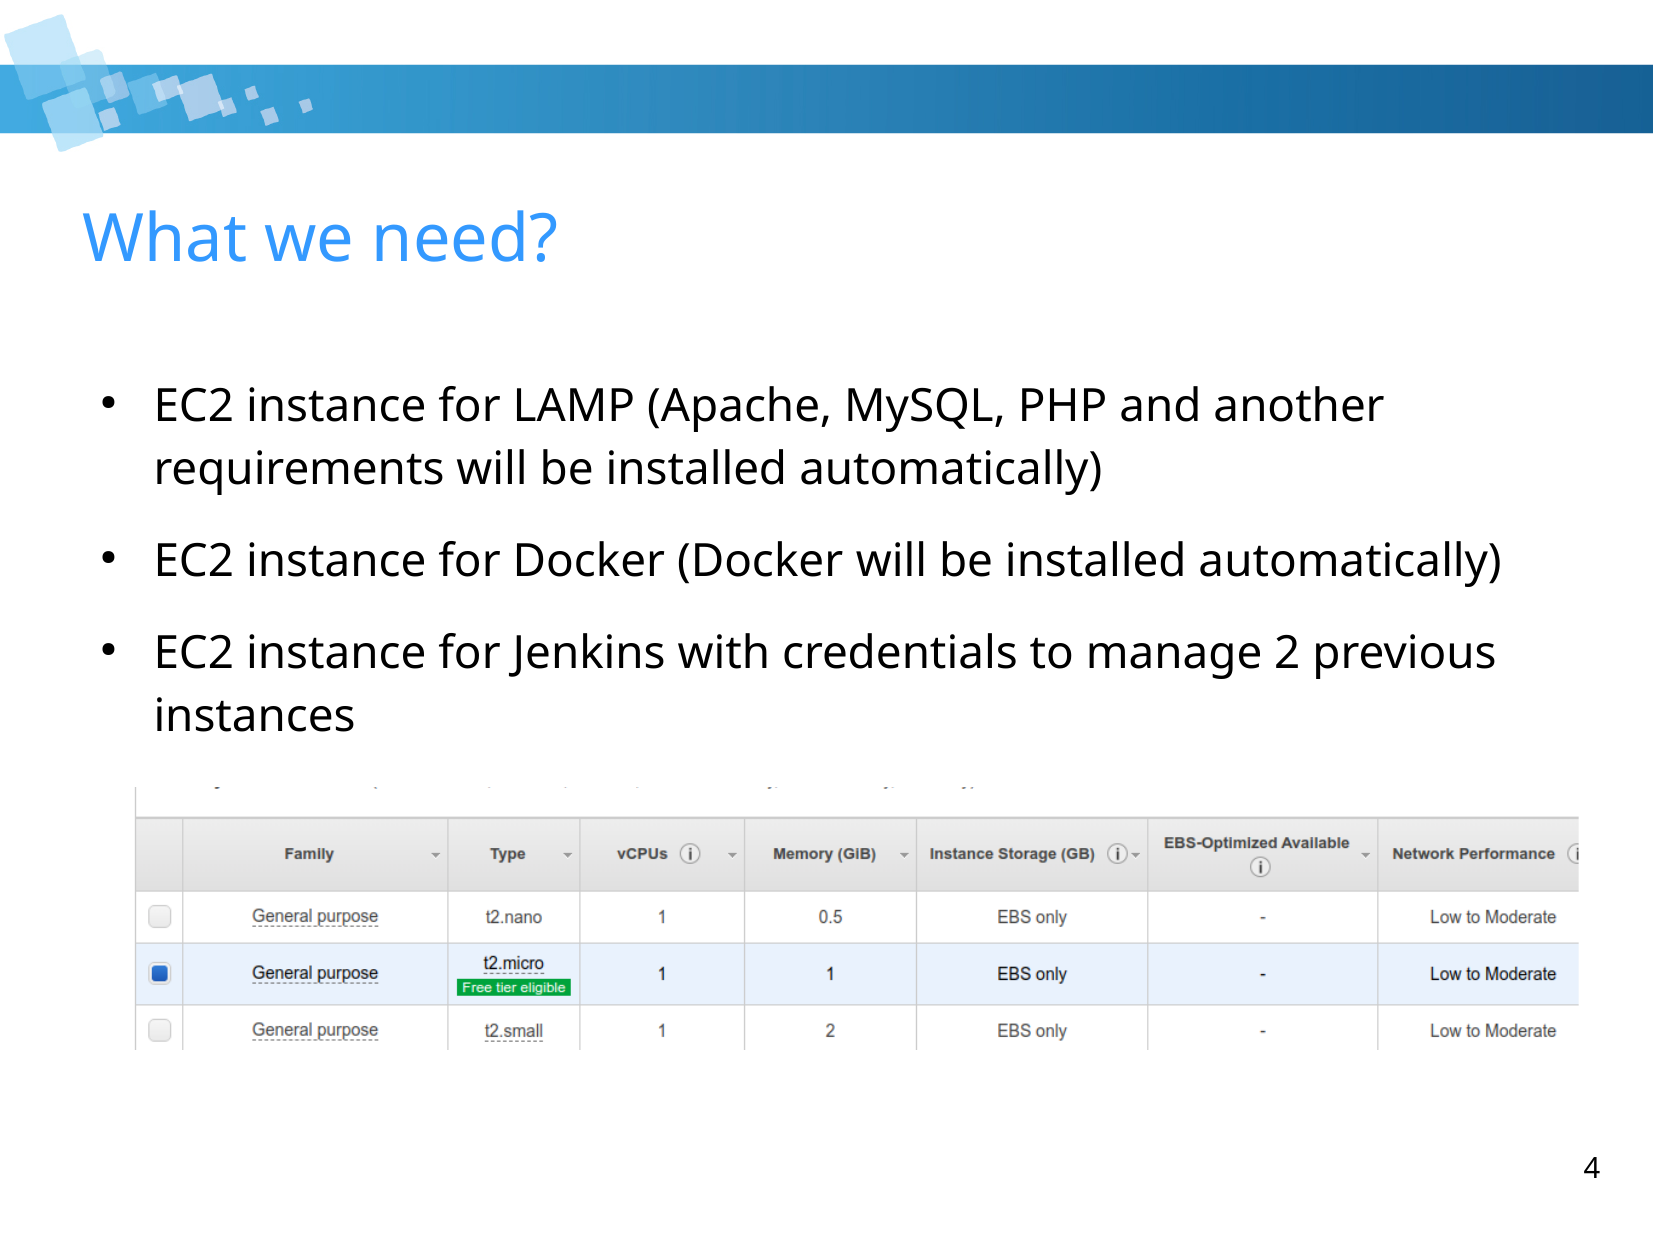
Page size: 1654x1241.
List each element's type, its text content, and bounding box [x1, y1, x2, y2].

picture [0, 0, 1653, 1238]
list EC2 instance for LAMP (Apache, MySQL, PHP and another requirements will be installed automatically) EC2 instance for Docker (Docker will be installed automatically) EC2 instance for Jenkins with credentials to manage 2 previous instances [82, 372, 1571, 968]
title What we need? [82, 196, 1571, 275]
